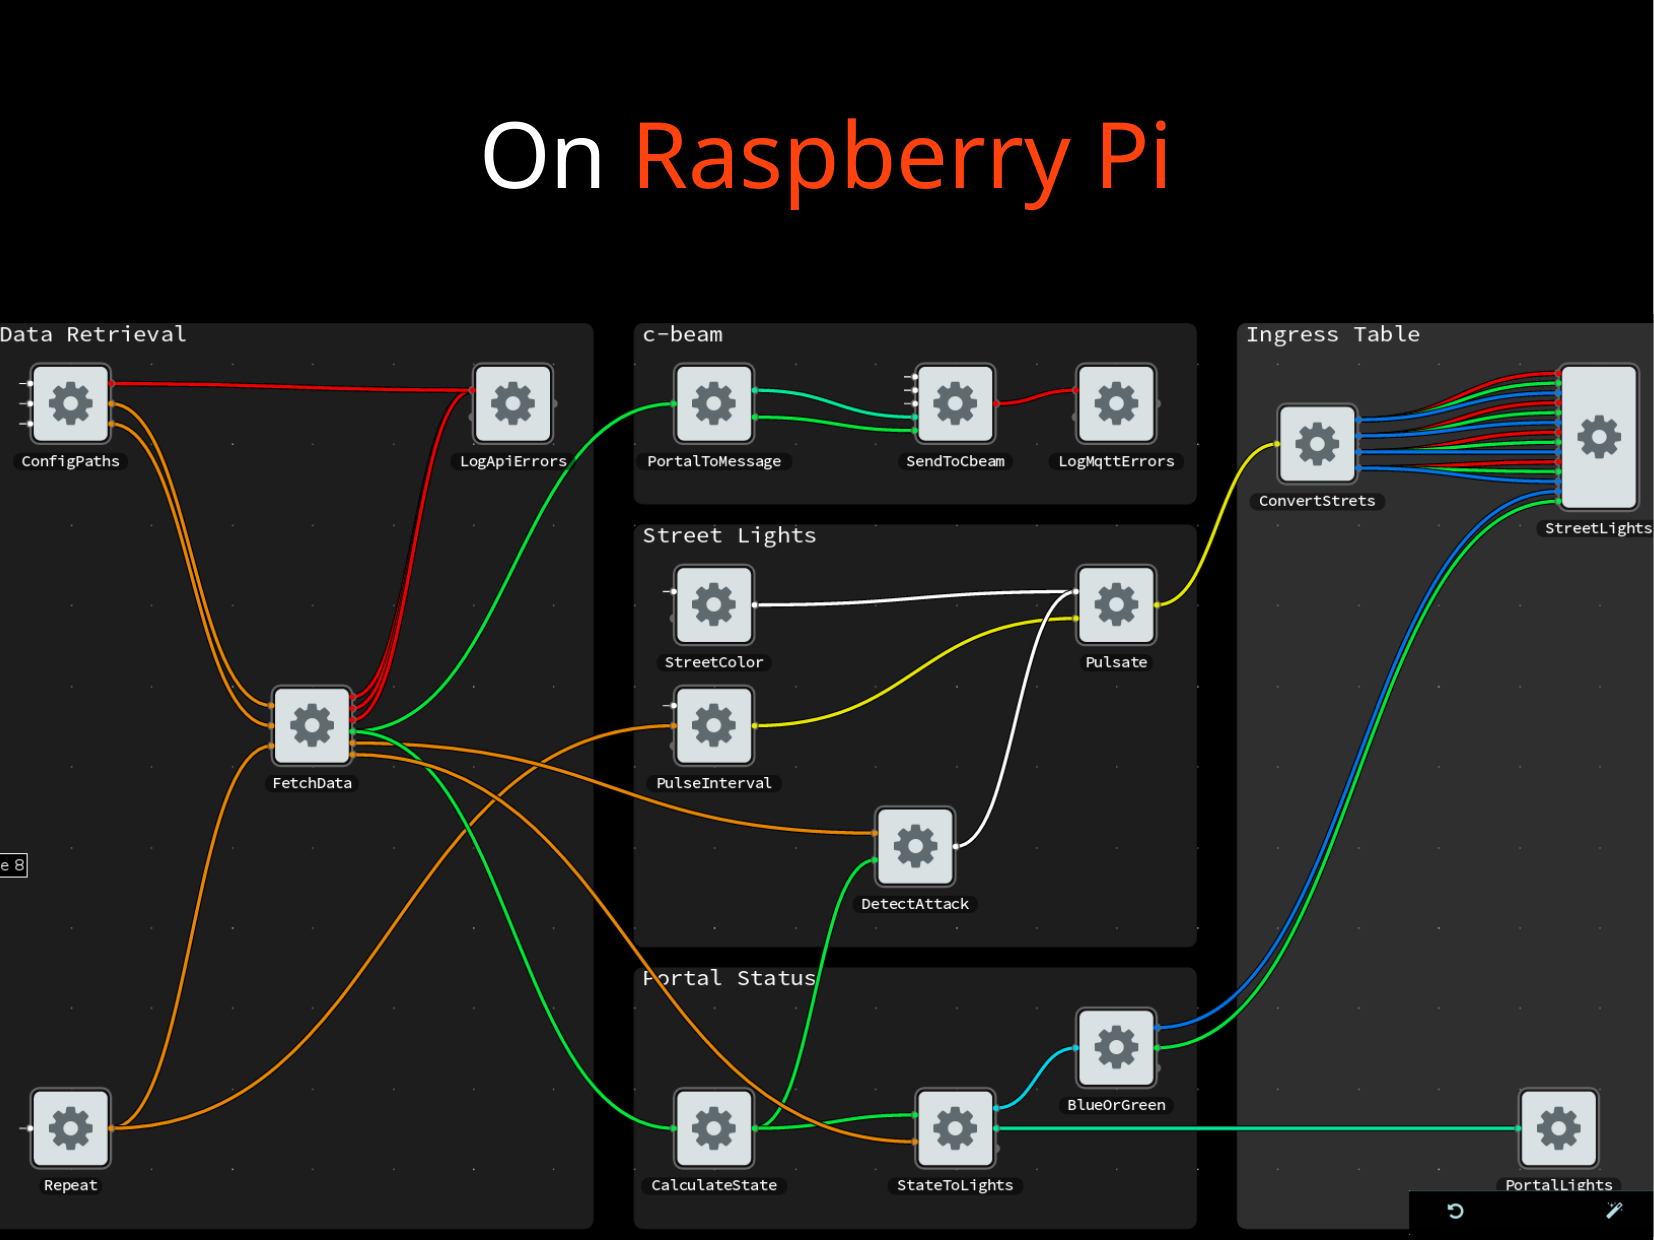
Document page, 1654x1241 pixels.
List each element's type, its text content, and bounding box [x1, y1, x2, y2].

picture [0, 314, 1654, 1237]
title On Raspberry Pi [82, 49, 1571, 257]
